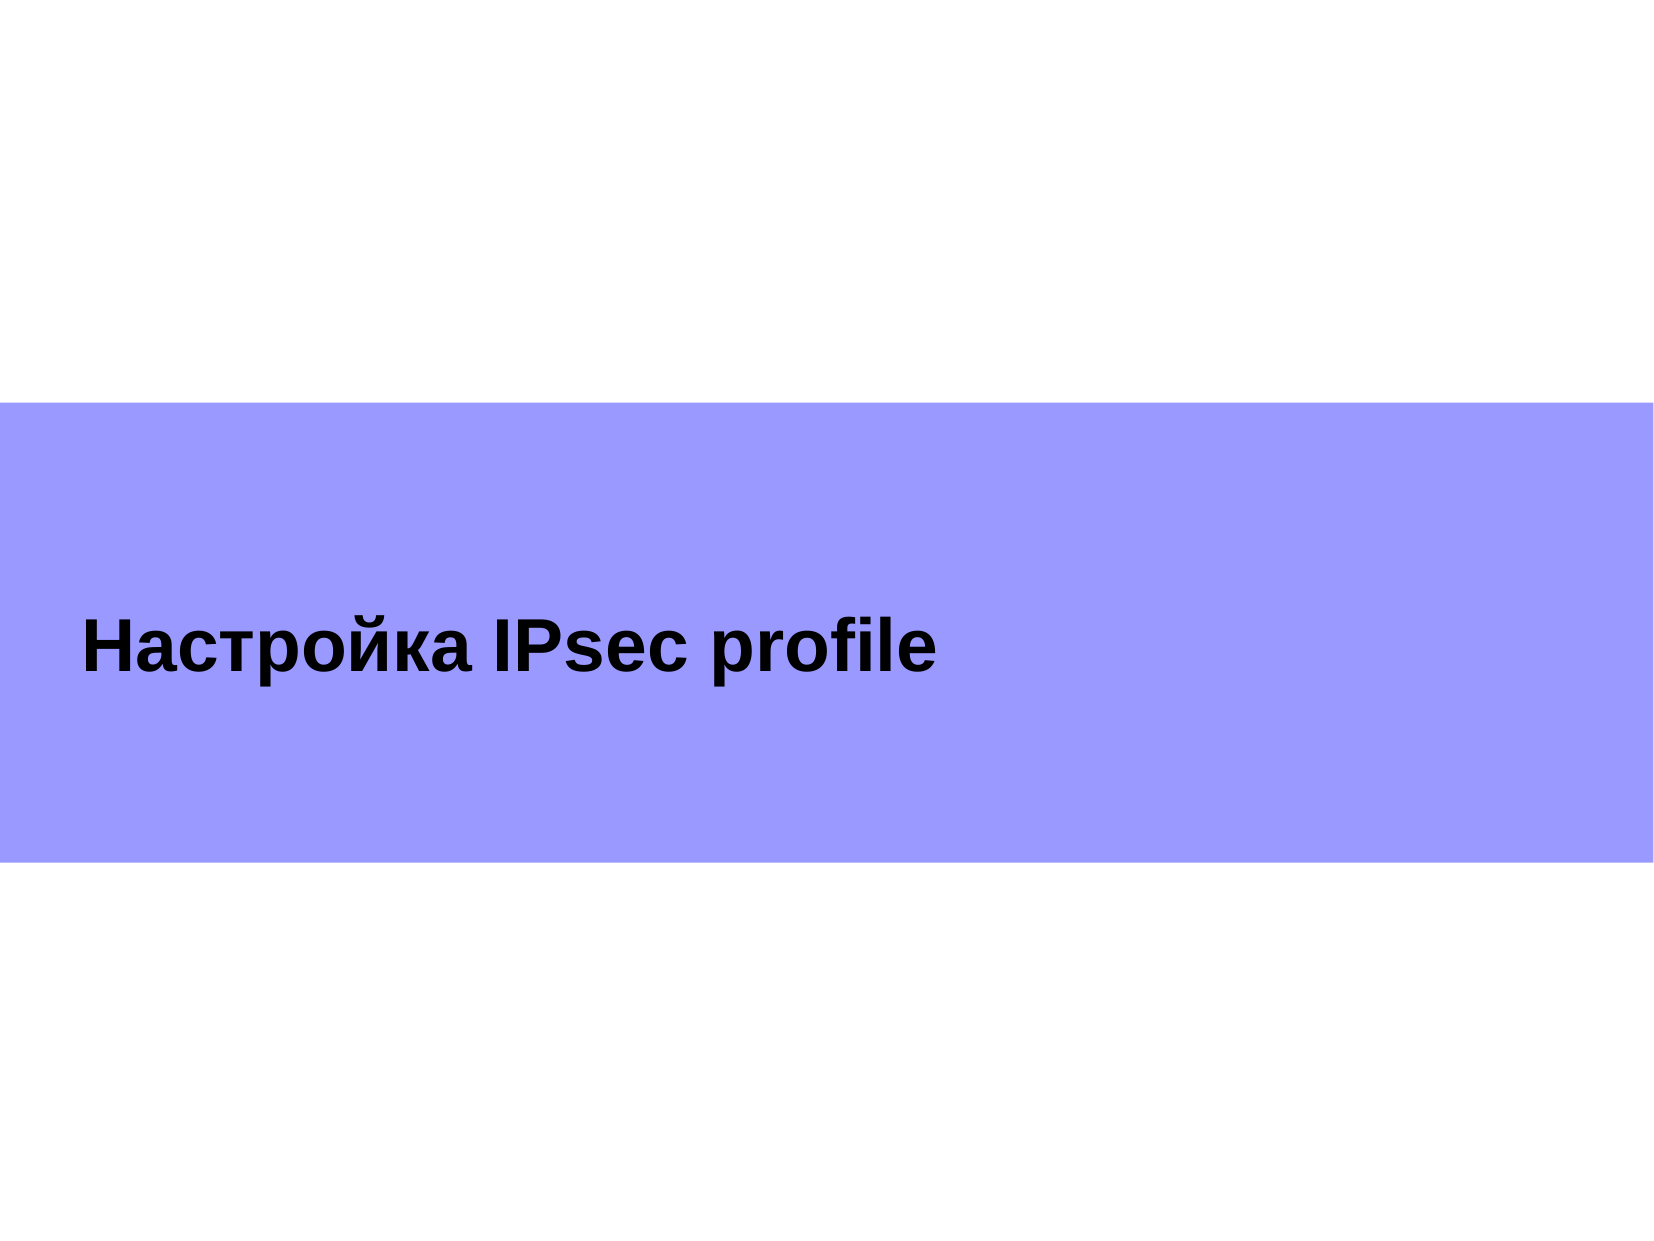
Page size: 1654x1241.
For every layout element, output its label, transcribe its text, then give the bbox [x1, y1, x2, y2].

text_box Настройка IPsec profile [67, 600, 1530, 772]
